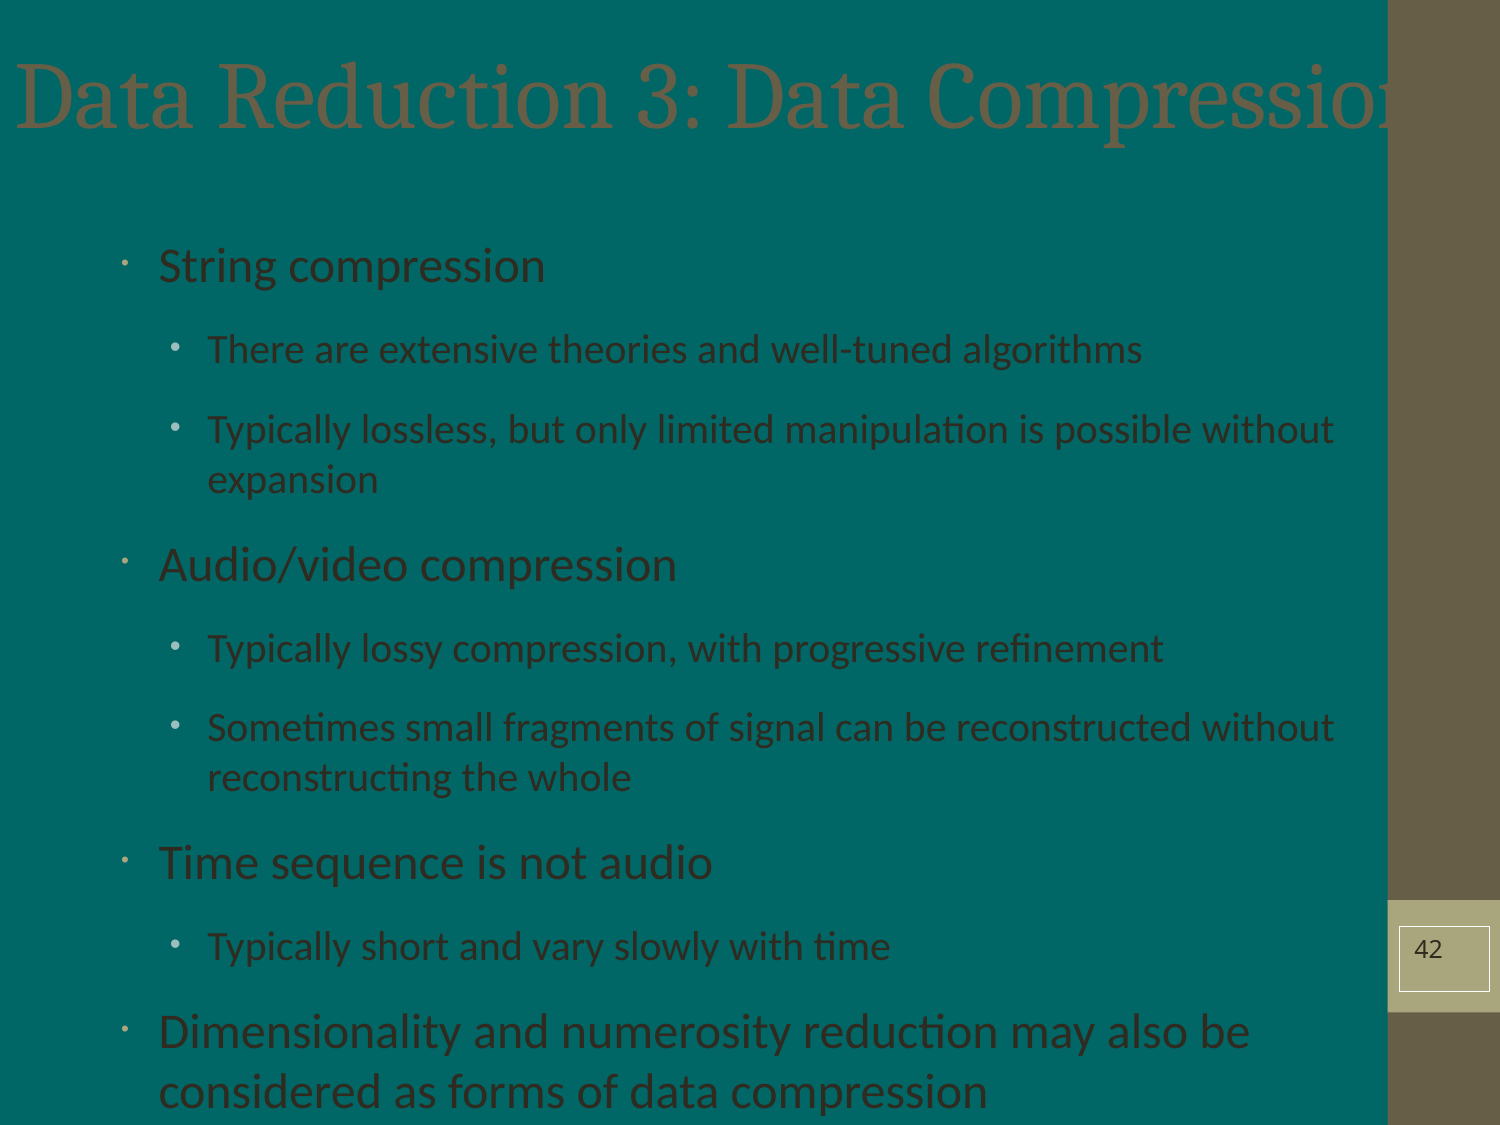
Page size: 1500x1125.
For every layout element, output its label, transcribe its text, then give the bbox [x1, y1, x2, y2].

title Data Reduction 3: Data Compression [0, 24, 1500, 163]
list String compression There are extensive theories and well-tuned algorithms Typically lossless, but only limited manipulation is possible without expansion Audio/video compression Typically lossy compression, with progressive refinement Sometimes small fragments of signal can be reconstructed without reconstructing the whole Time sequence is not audio Typically short and vary slowly with time Dimensionality and numerosity reduction may also be considered as forms of data compression [87, 224, 1500, 1097]
